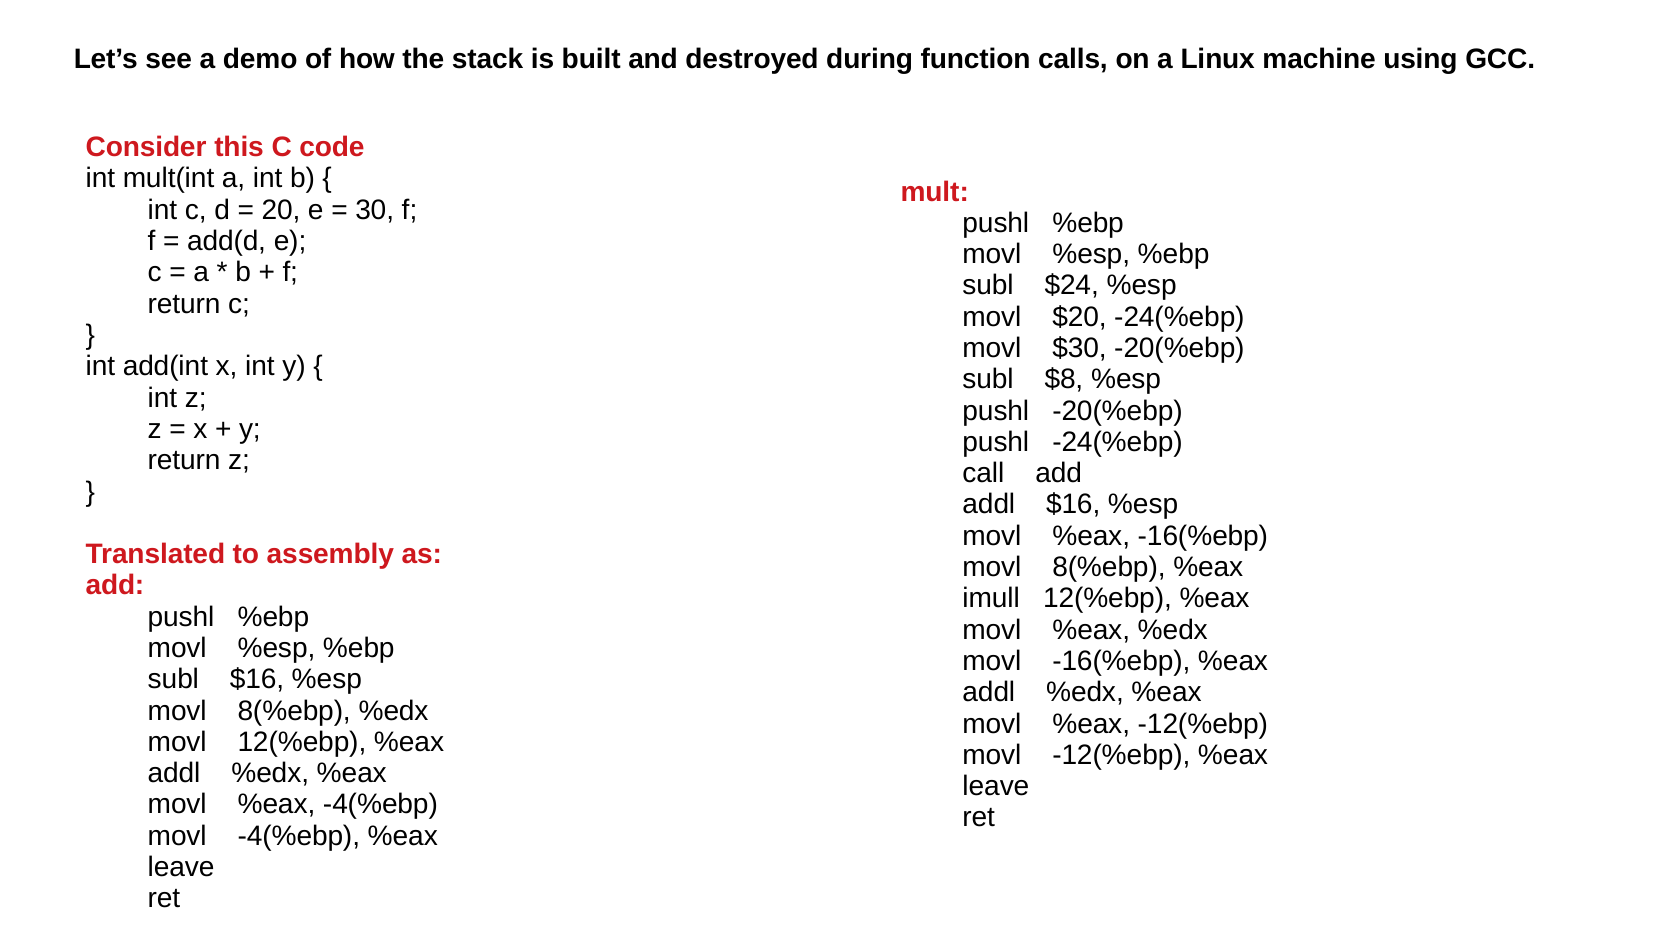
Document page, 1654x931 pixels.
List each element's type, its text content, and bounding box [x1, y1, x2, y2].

text_box Let’s see a demo of how the stack is built and destroyed during function calls, on a Linux machine using GCC. [59, 35, 1619, 110]
text_box Consider this C code int mult(int a, int b) { int c, d = 20, e = 30, f; f = add(d, e); c = a * b + f; return c; } int add(int x, int y) { int z; z = x + y; return z; } Translated to assembly as: add: pushl %ebp movl %esp, %ebp subl $16, %esp movl 8(%ebp), %edx movl 12(%ebp), %eax addl %edx, %eax movl %eax, -4(%ebp) movl -4(%ebp), %eax leave ret [70, 124, 780, 931]
text_box mult: pushl %ebp movl %esp, %ebp subl $24, %esp movl $20, -24(%ebp) movl $30, -20(%ebp) subl $8, %esp pushl -20(%ebp) pushl -24(%ebp) call add addl $16, %esp movl %eax, -16(%ebp) movl 8(%ebp), %eax imull 12(%ebp), %eax movl %eax, %edx movl -16(%ebp), %eax addl %edx, %eax movl %eax, -12(%ebp) movl -12(%ebp), %eax leave ret [885, 168, 1512, 873]
